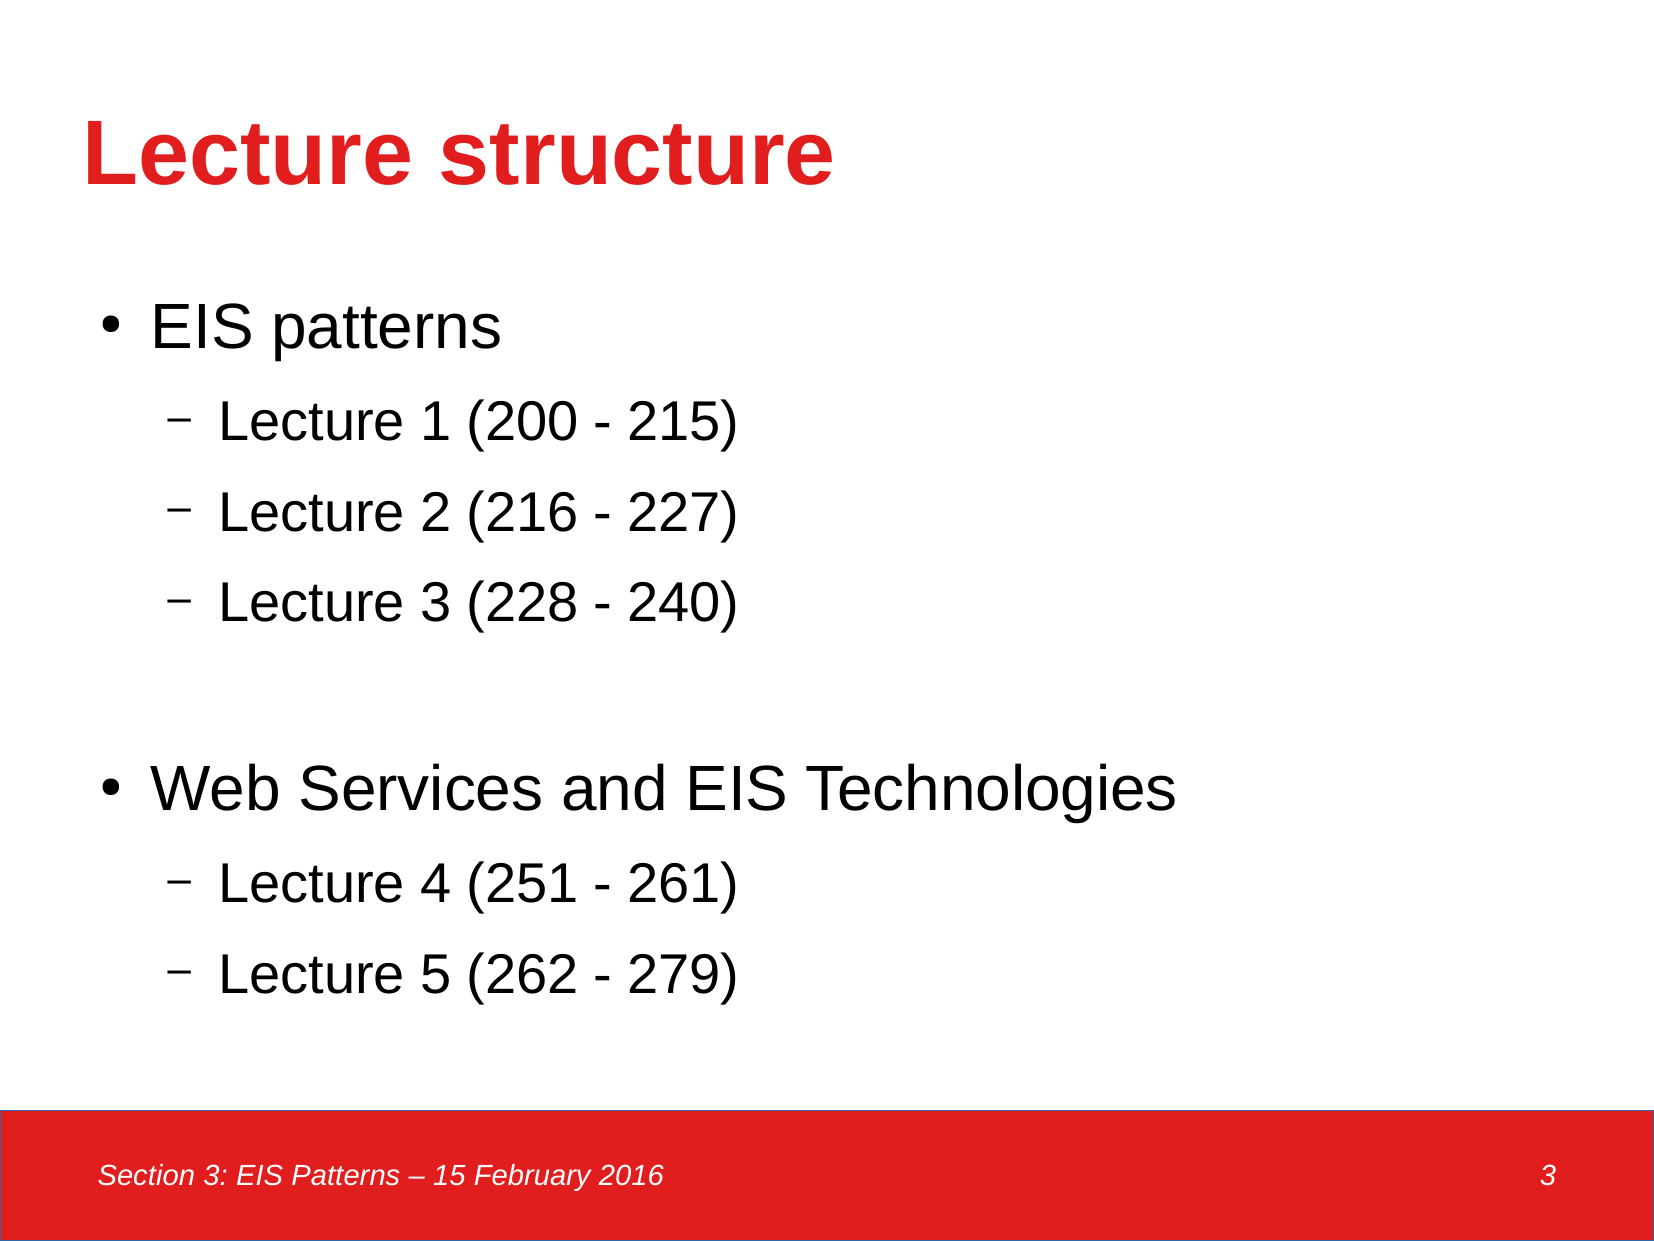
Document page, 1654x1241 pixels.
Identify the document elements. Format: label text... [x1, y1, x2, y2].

title Lecture structure [82, 49, 1571, 257]
list EIS patterns Lecture 1 (200 - 215) Lecture 2 (216 - 227) Lecture 3 (228 - 240) Web Services and EIS Technologies Lecture 4 (251 - 261) Lecture 5 (262 - 279) [82, 290, 1571, 1010]
